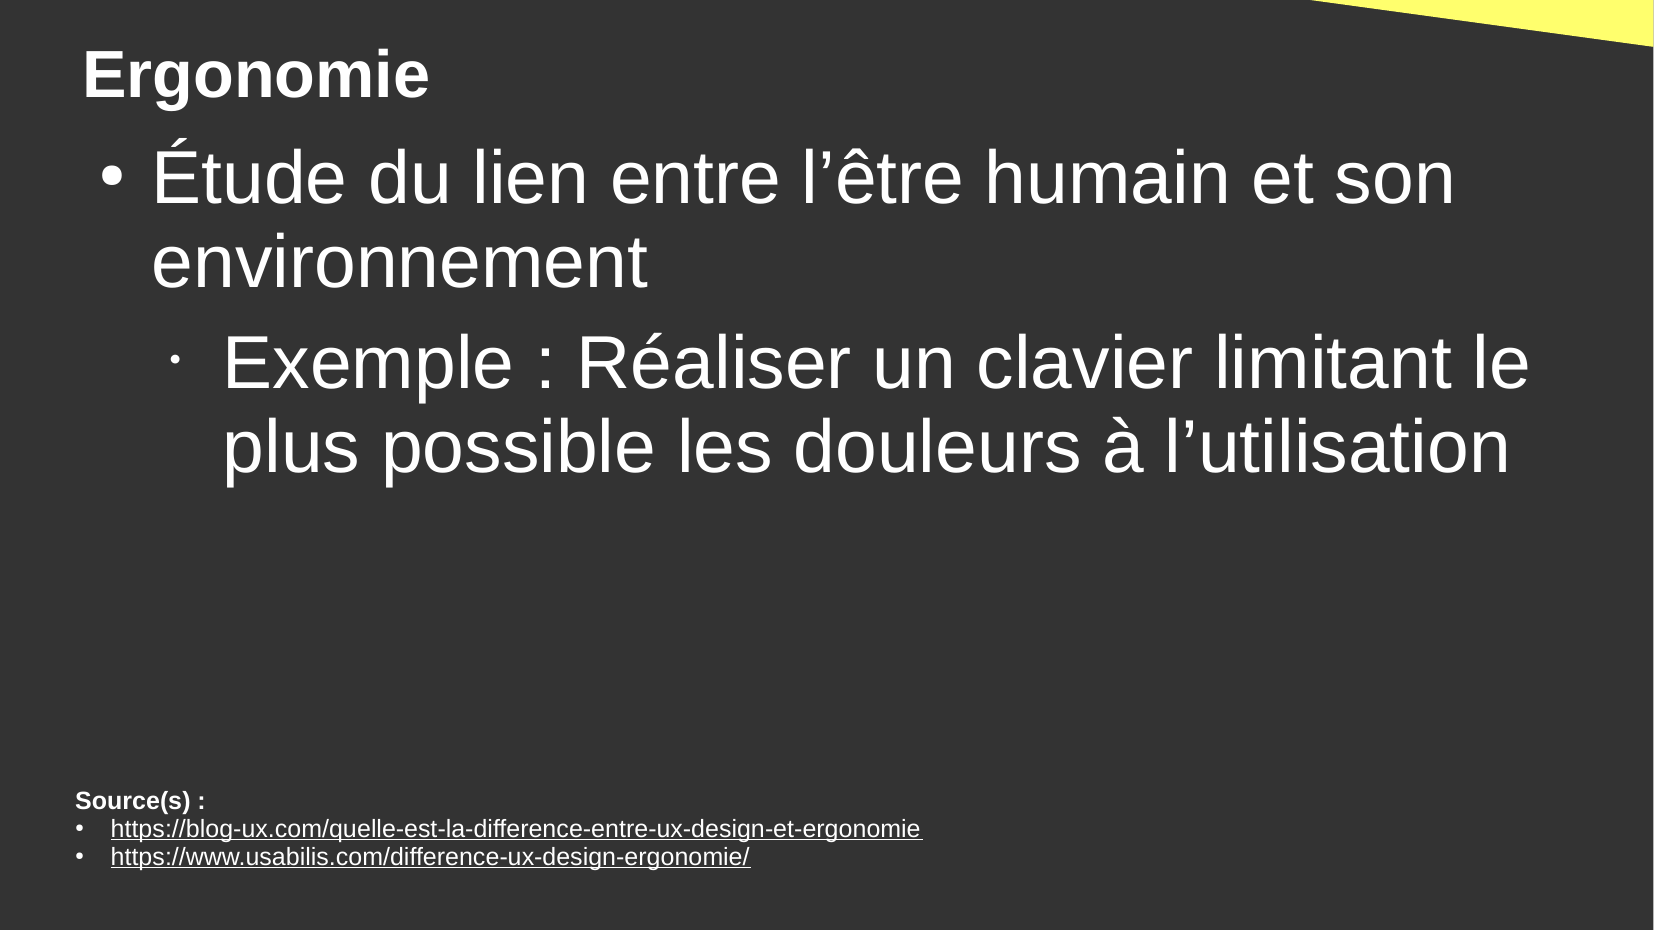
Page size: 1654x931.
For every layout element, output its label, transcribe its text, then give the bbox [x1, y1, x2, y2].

list Étude du lien entre l’être humain et son environnement Exemple : Réaliser un clavier limitant le plus possible les douleurs à l’utilisation [80, 135, 1620, 804]
title Ergonomie [82, 37, 1571, 114]
text_box Source(s) : https://blog-ux.com/quelle-est-la-difference-entre-ux-design-et-ergonomie https://www.usabilis.com/difference-ux-design-ergonomie/ [60, 779, 1546, 931]
text_box [1310, 0, 1654, 47]
